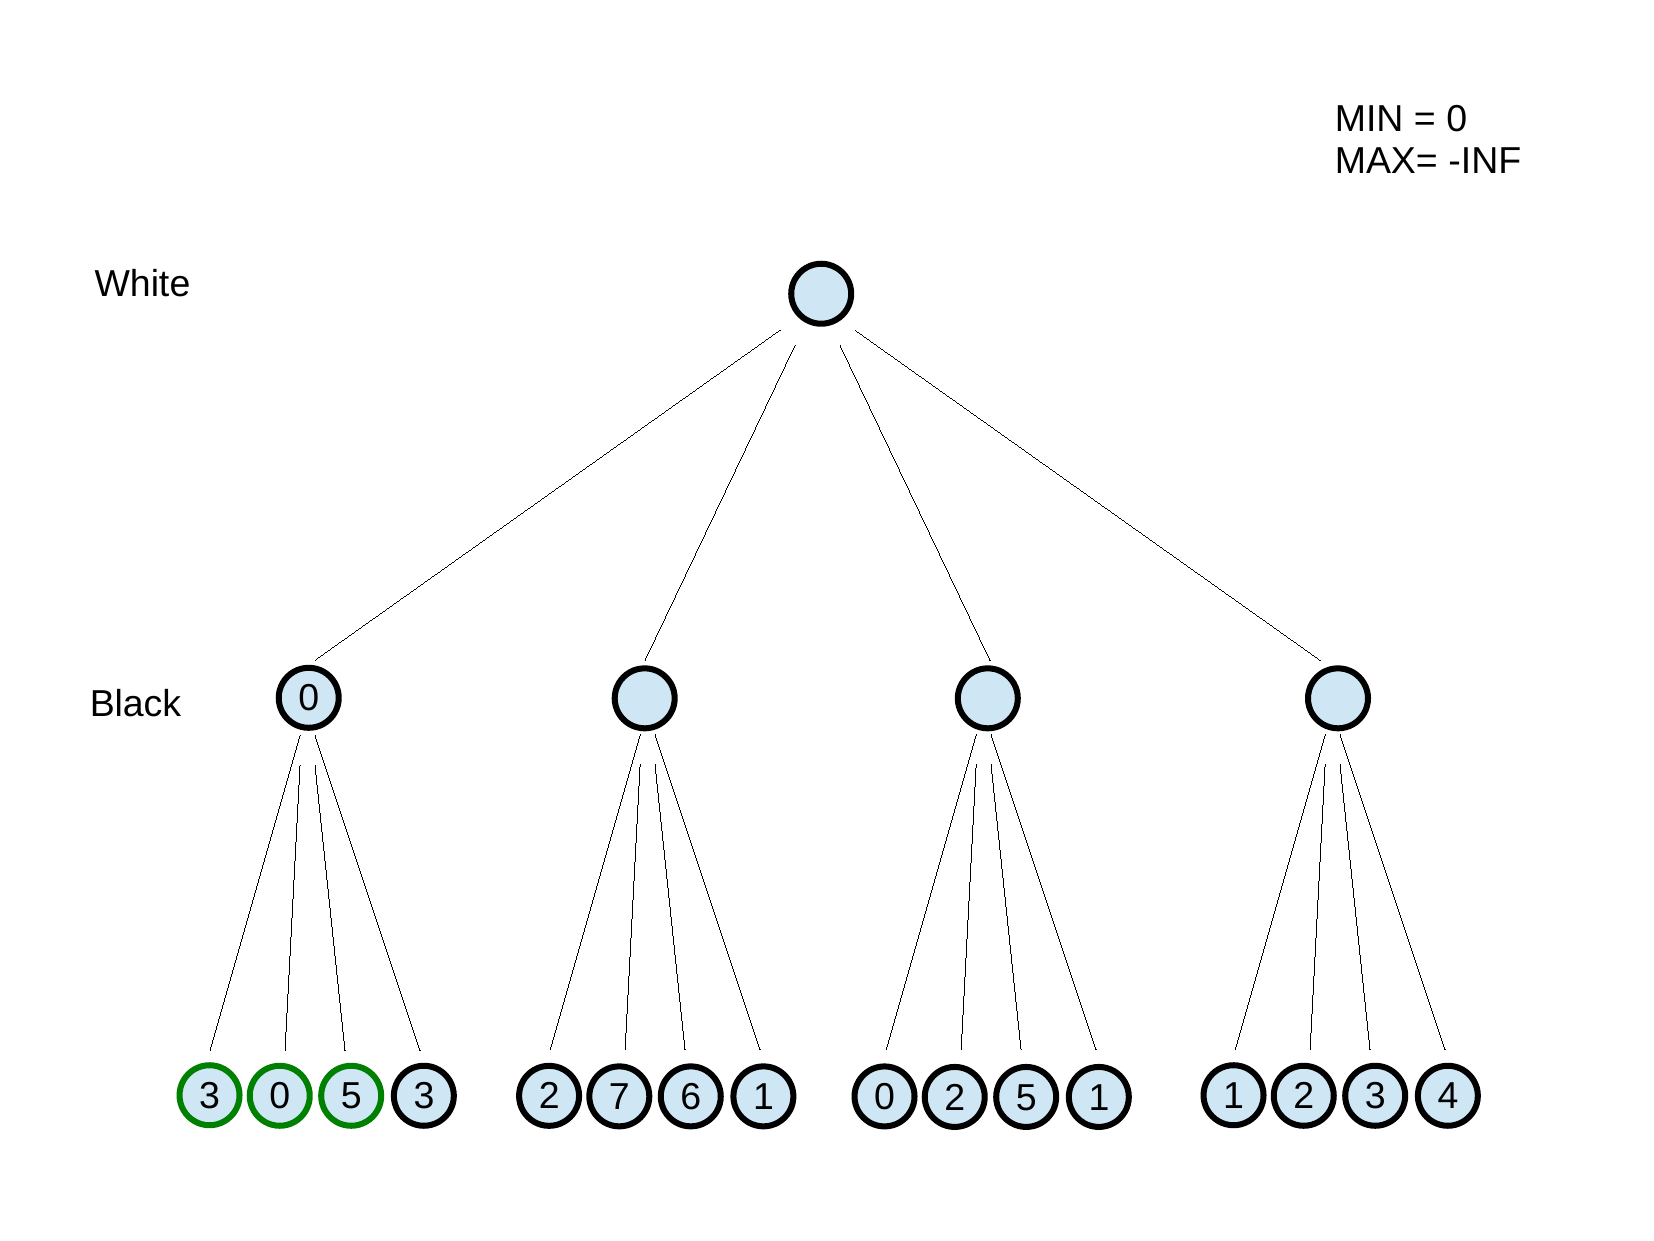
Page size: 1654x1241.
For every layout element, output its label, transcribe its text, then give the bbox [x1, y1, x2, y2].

text_box 2 [924, 1066, 985, 1127]
text_box [614, 668, 675, 729]
text_box [1308, 668, 1369, 729]
text_box [791, 263, 852, 324]
text_box 5 [996, 1066, 1057, 1127]
text_box 6 [660, 1066, 721, 1127]
text_box MIN = 0 MAX= -INF [1320, 90, 1537, 189]
text_box 5 [321, 1065, 382, 1126]
text_box Black [75, 675, 197, 732]
text_box 3 [393, 1065, 454, 1126]
text_box 0 [854, 1066, 915, 1127]
text_box 3 [179, 1065, 240, 1126]
text_box 1 [1203, 1065, 1264, 1126]
text_box White [79, 255, 206, 312]
text_box 2 [1273, 1065, 1334, 1126]
text_box [957, 668, 1018, 729]
text_box 3 [1345, 1065, 1406, 1126]
text_box 1 [733, 1066, 794, 1127]
text_box 2 [519, 1065, 580, 1126]
text_box 0 [278, 667, 339, 728]
text_box 7 [589, 1066, 650, 1127]
text_box 4 [1417, 1065, 1478, 1126]
text_box 1 [1068, 1066, 1129, 1127]
text_box 0 [249, 1065, 310, 1126]
